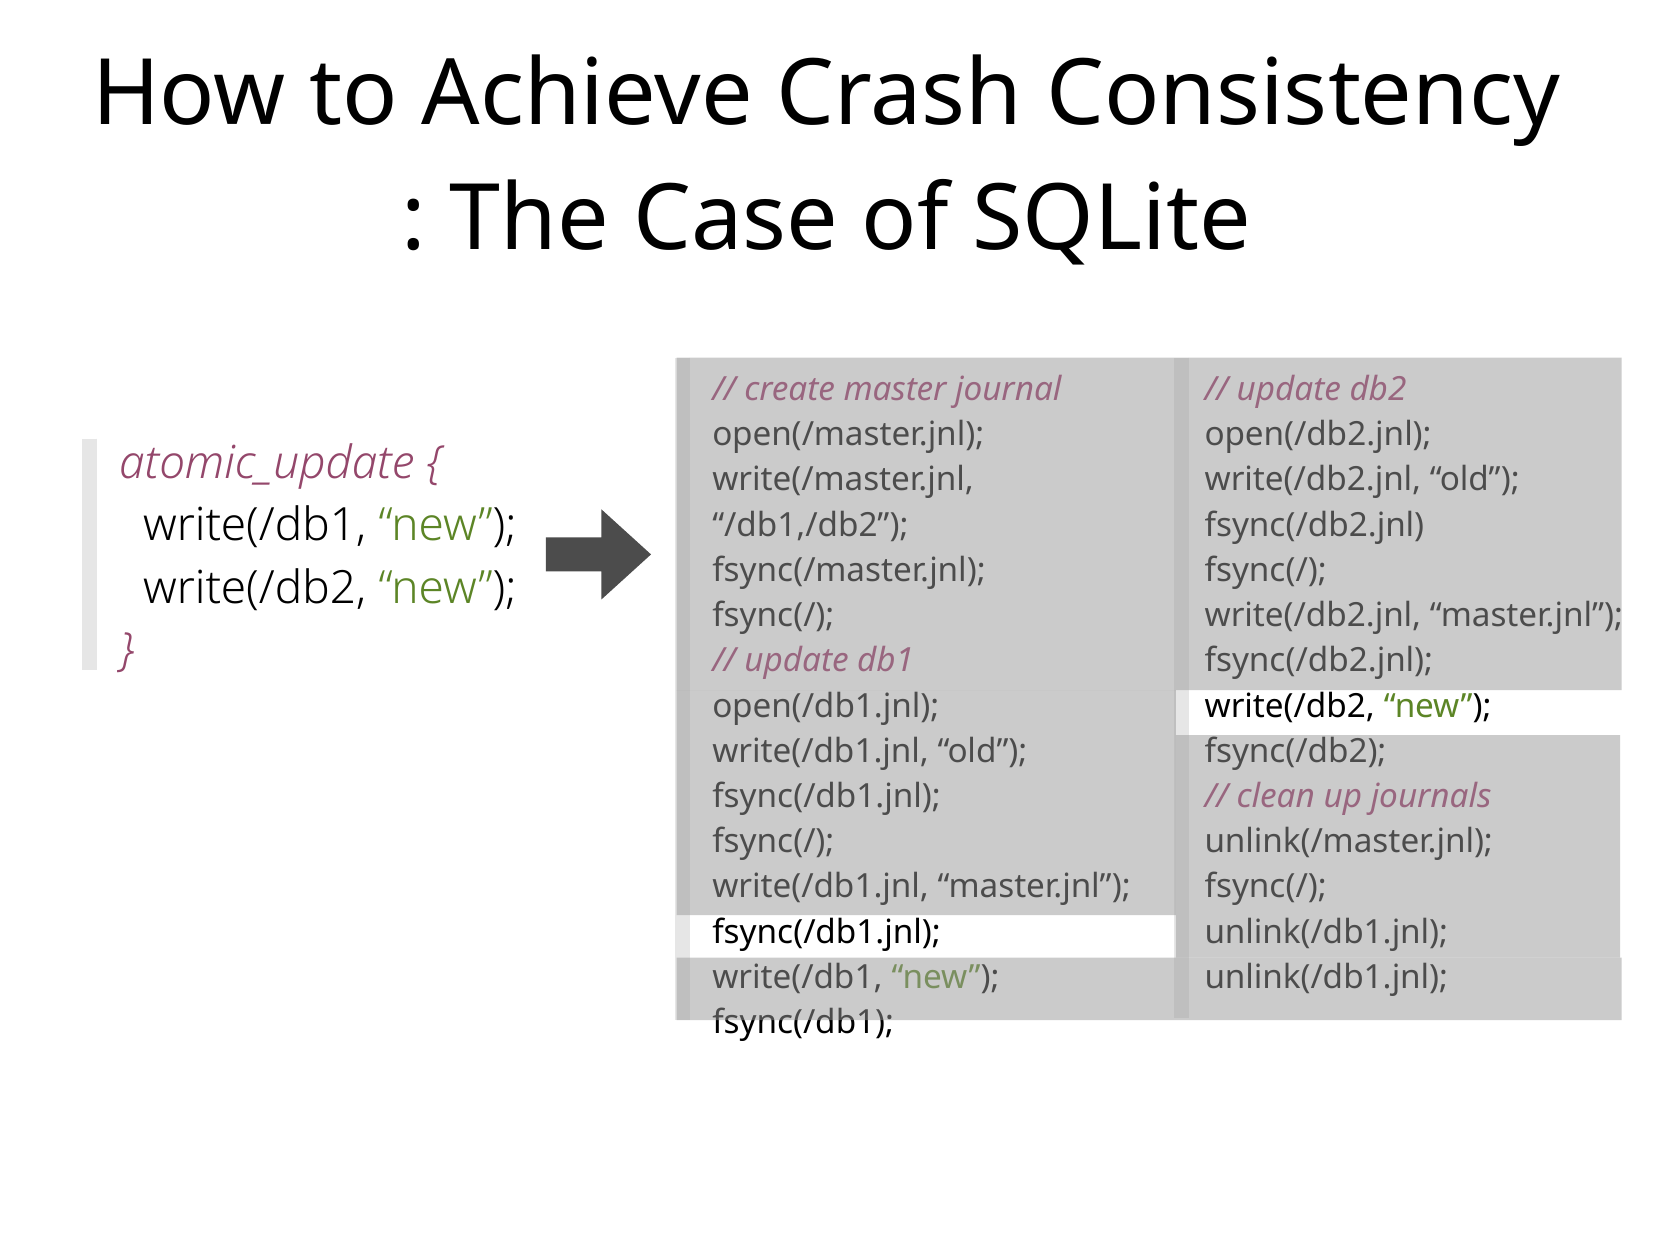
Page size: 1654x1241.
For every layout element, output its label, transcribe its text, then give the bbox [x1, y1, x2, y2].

text_box // create master journal open(/master.jnl); write(/master.jnl, “/db1,/db2”); fsync(/master.jnl); fsync(/); // update db1 open(/db1.jnl); write(/db1.jnl, “old”); fsync(/db1.jnl); fsync(/); write(/db1.jnl, “master.jnl”); fsync(/db1.jnl); write(/db1, “new”); fsync(/db1); [697, 916, 1174, 957]
text_box atomic_update { write(/db1, “new”); write(/db2, “new”); } [104, 421, 570, 687]
text_box [545, 509, 652, 600]
title How to Achieve Crash Consistency : The Case of SQLite [82, 25, 1571, 277]
text_box // update db2 open(/db2.jnl); write(/db2.jnl, “old”); fsync(/db2.jnl) fsync(/); write(/db2.jnl, “master.jnl”); fsync(/db2.jnl); write(/db2, “new”); fsync(/db2); // clean up journals unlink(/master.jnl); fsync(/); unlink(/db1.jnl); unlink(/db1.jnl); [1189, 357, 1654, 1009]
text_box [676, 357, 1622, 1021]
